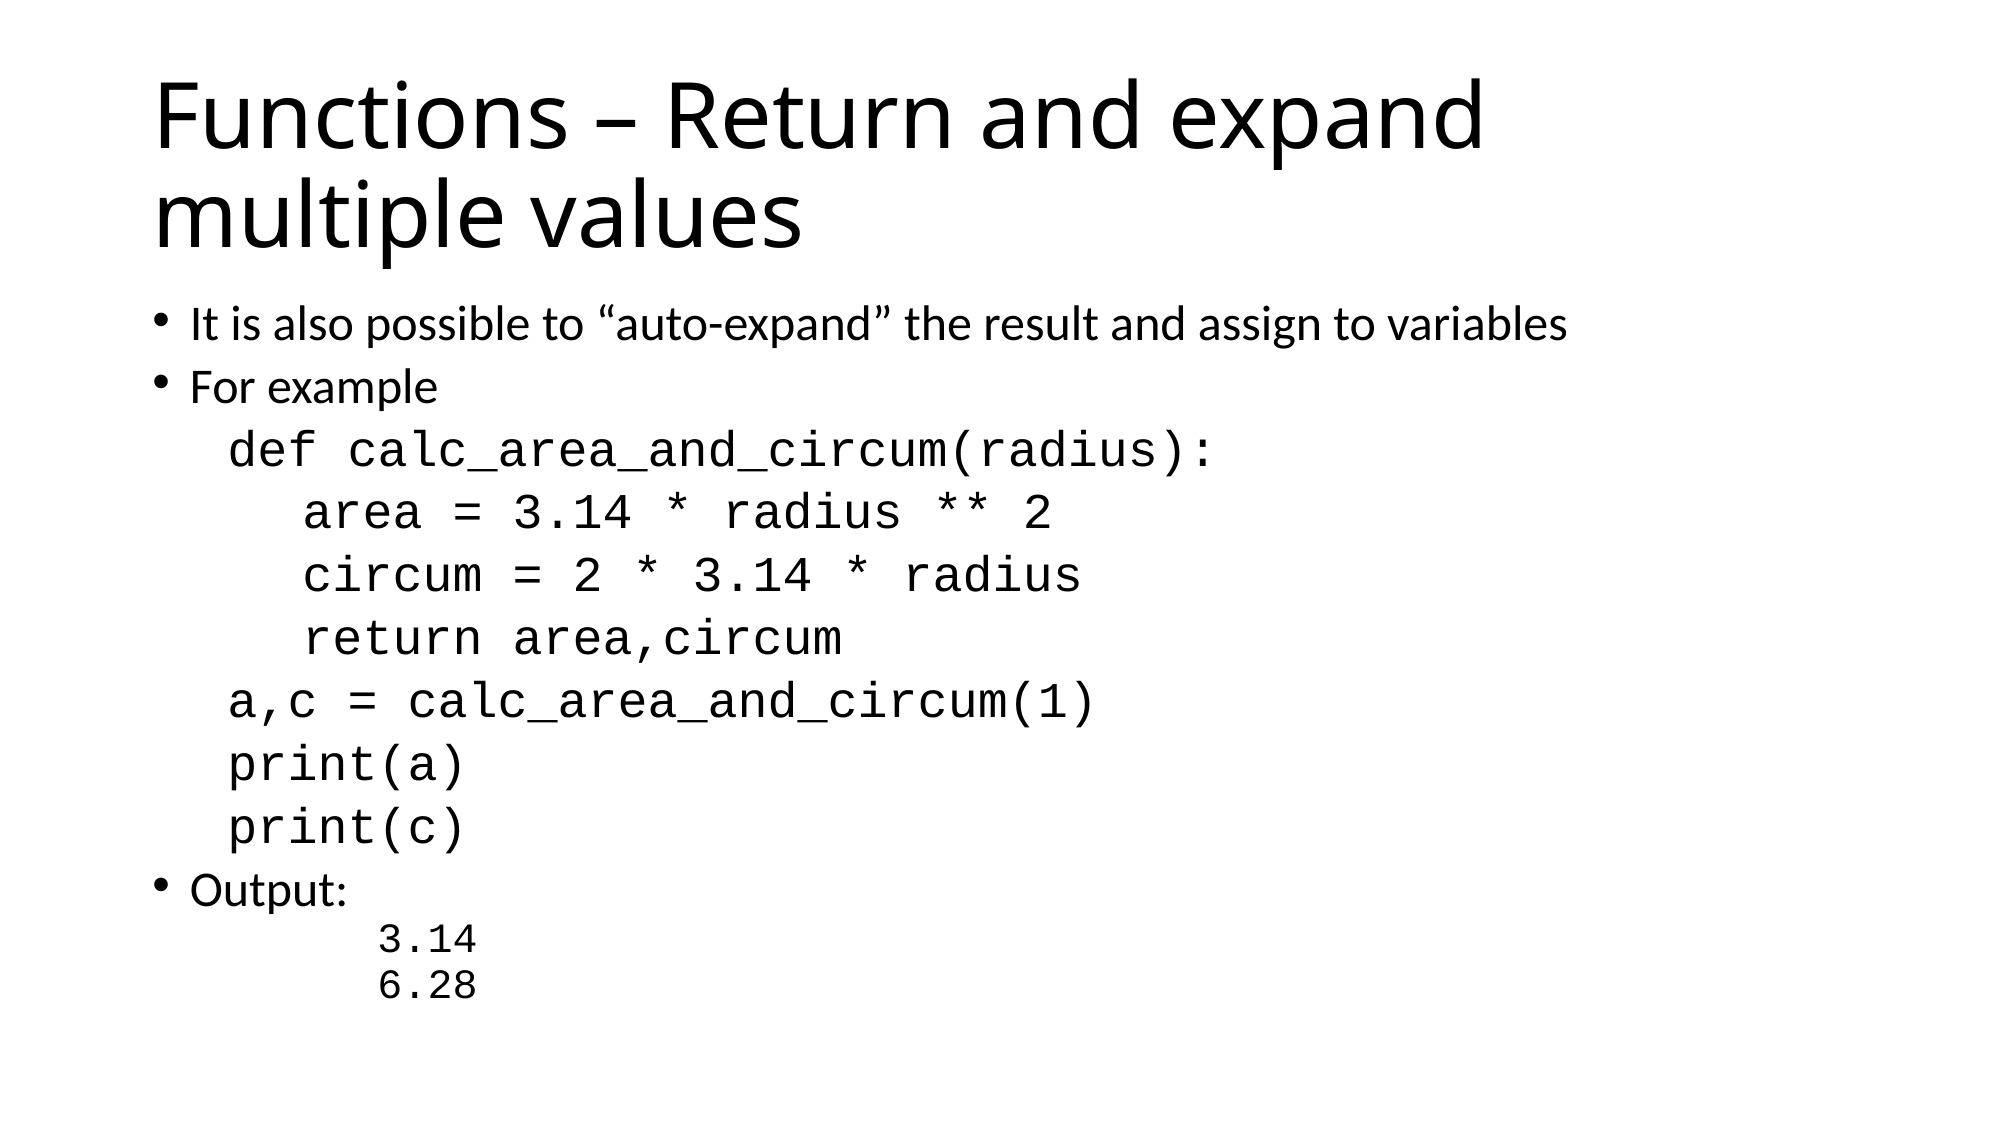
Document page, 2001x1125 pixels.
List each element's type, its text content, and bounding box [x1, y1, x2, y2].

list It is also possible to “auto-expand” the result and assign to variables For example def calc_area_and_circum(radius): area = 3.14 * radius ** 2 circum = 2 * 3.14 * radius return area,circum a,c = calc_area_and_circum(1) print(a) print(c) Output: 3.14 6.28 [137, 299, 1863, 1014]
title Functions – Return and expand multiple values [137, 59, 1863, 278]
